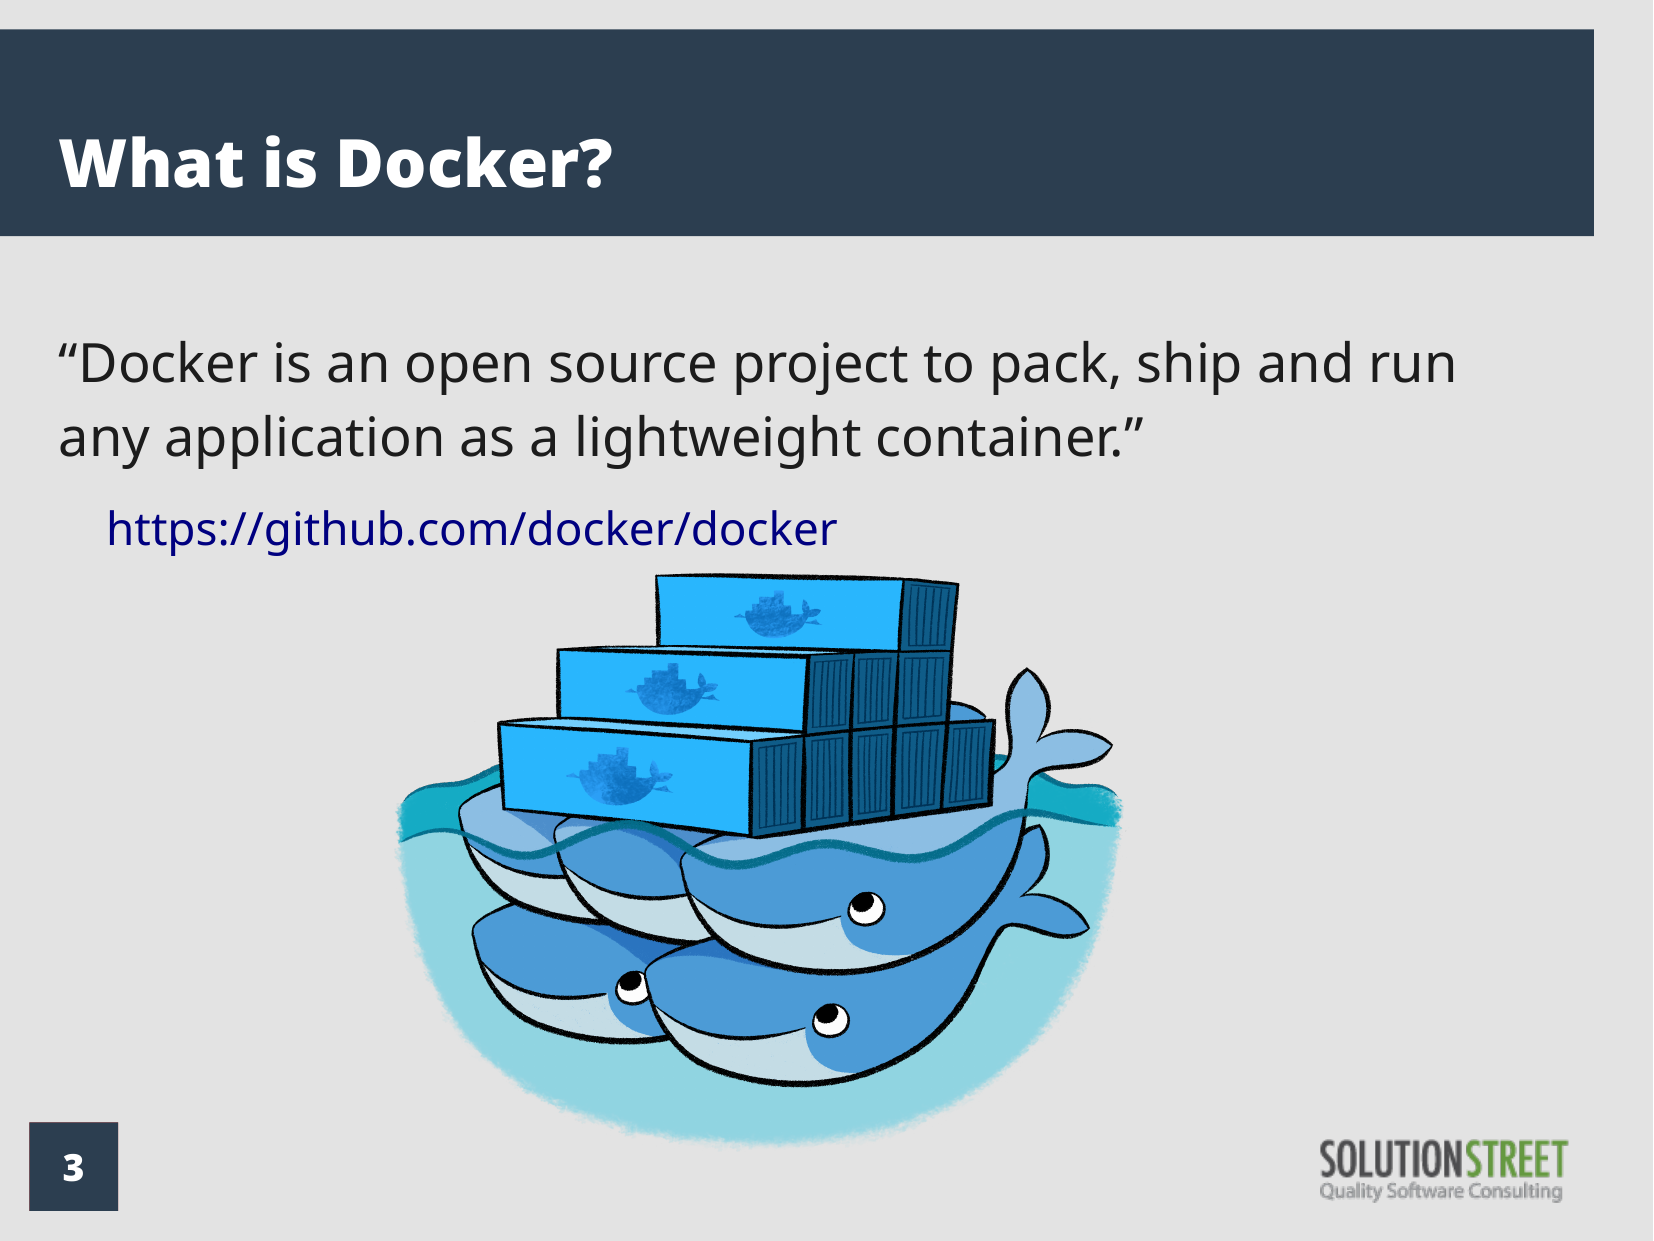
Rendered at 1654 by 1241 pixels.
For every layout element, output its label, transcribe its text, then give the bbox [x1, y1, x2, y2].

list “Docker is an open source project to pack, ship and run any application as a lightweight container.” https://github.com/docker/docker [58, 324, 1565, 1093]
picture [1310, 1083, 1570, 1241]
picture [330, 486, 1211, 1220]
title What is Docker? [58, 59, 1594, 207]
